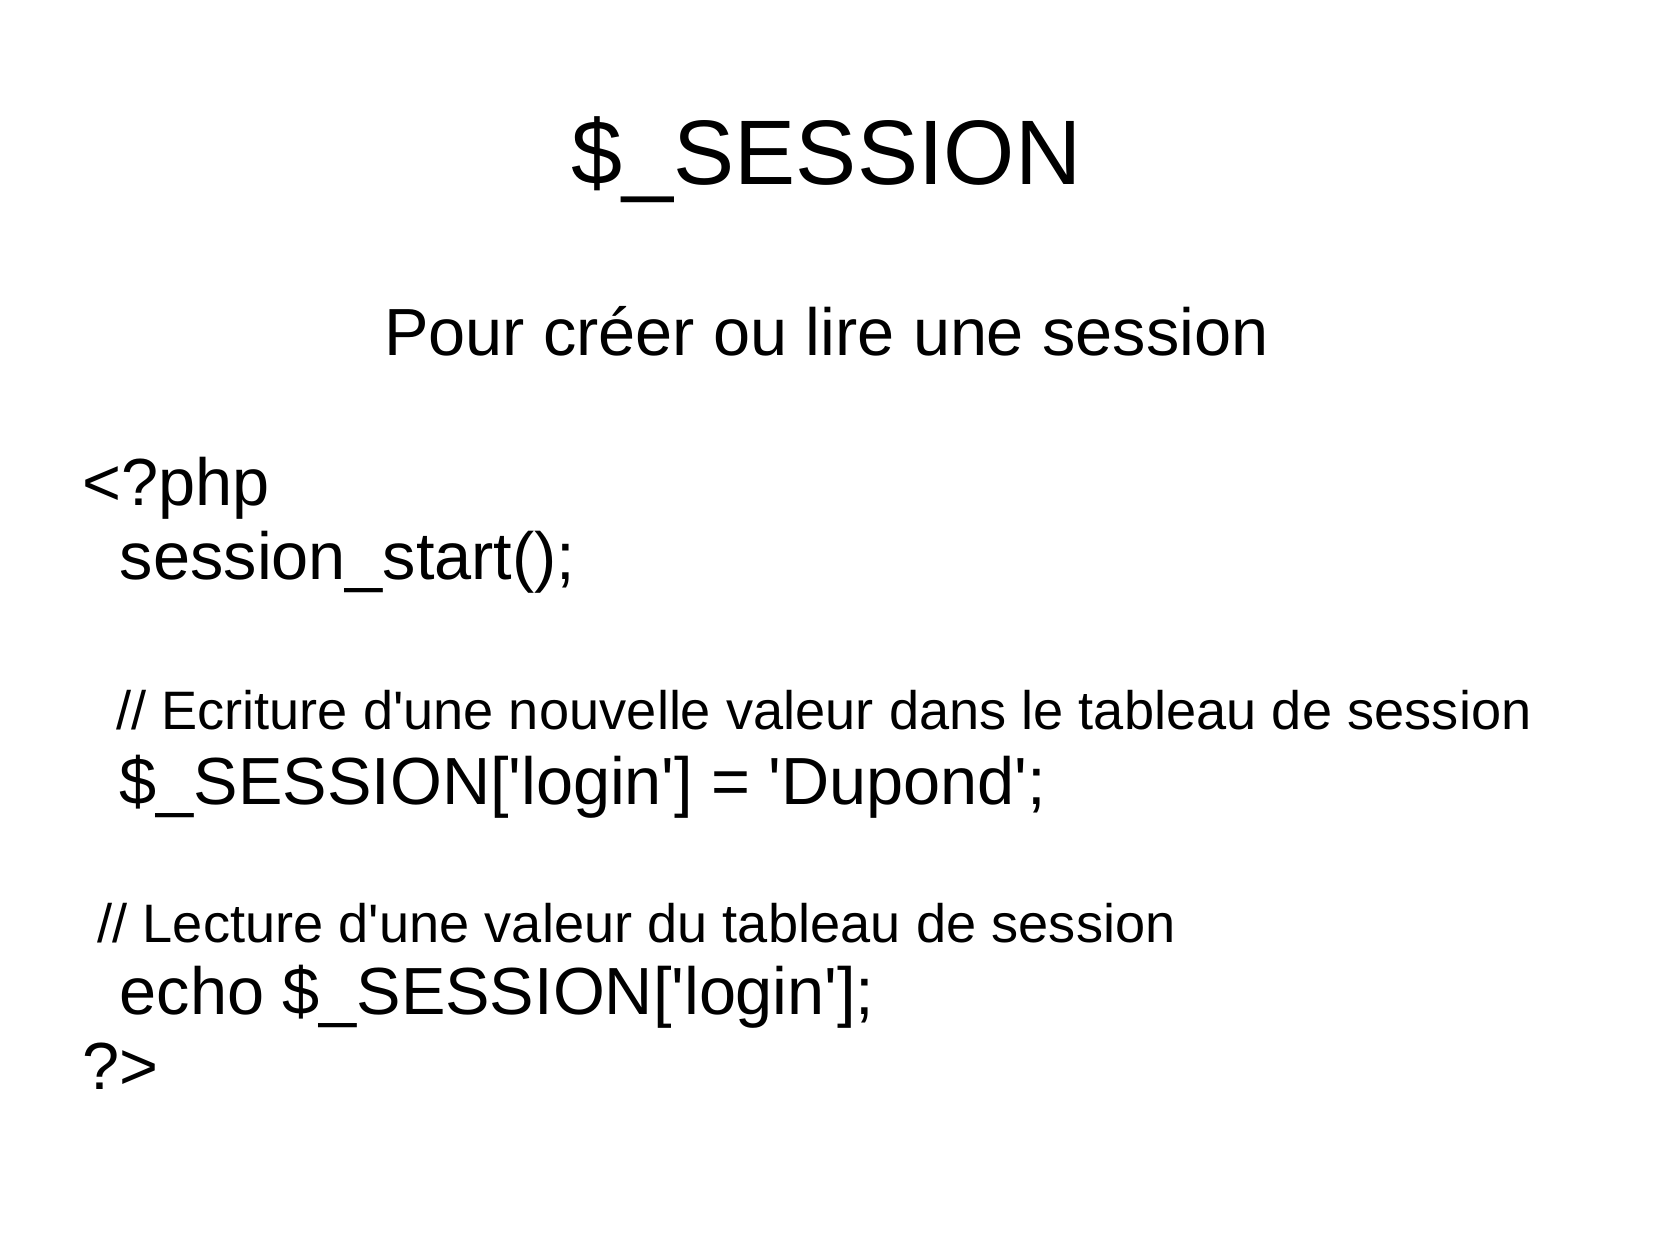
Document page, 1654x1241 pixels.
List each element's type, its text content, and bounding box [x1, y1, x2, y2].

title $_SESSION [82, 49, 1571, 257]
subtitle Pour créer ou lire une session <?php session_start(); // Ecriture d'une nouvelle valeur dans le tableau de session $_SESSION['login'] = 'Dupond'; // Lecture d'une valeur du tableau de session echo $_SESSION['login']; ?> [82, 290, 1571, 1109]
